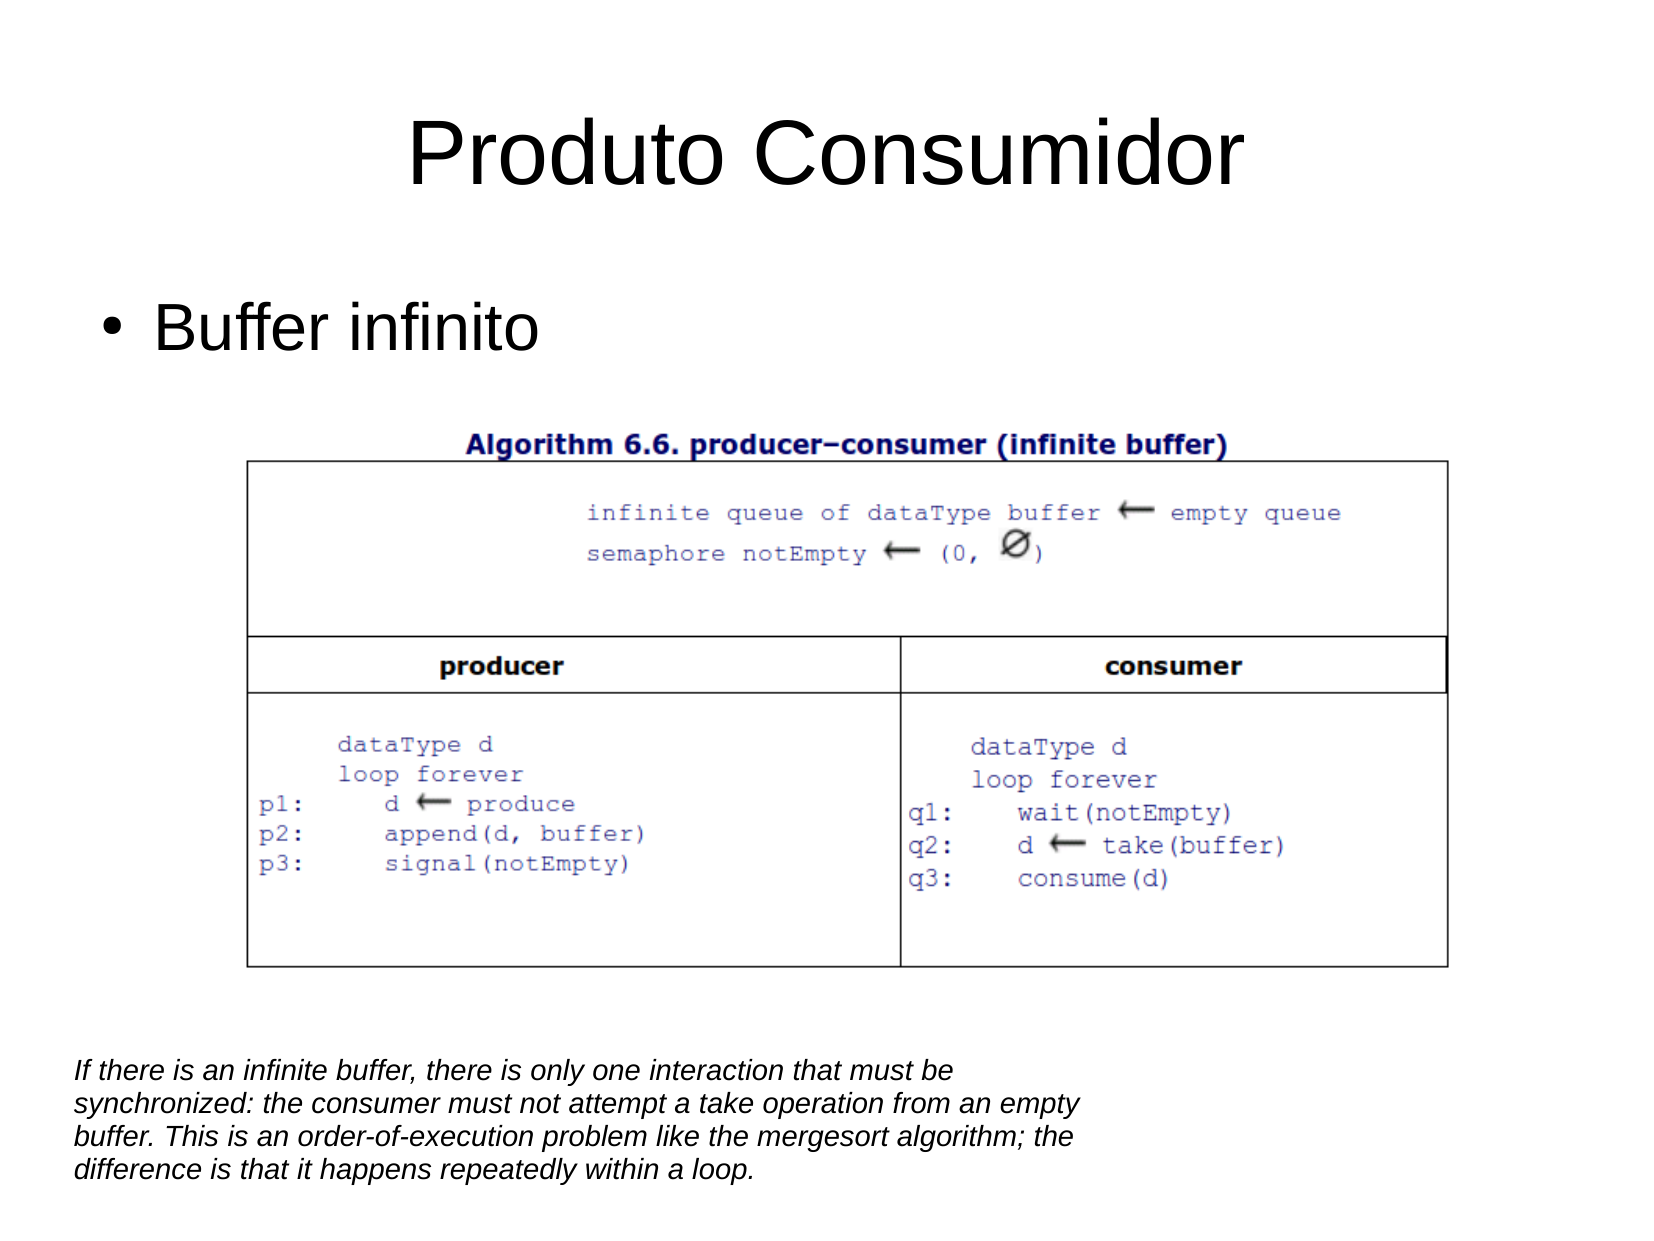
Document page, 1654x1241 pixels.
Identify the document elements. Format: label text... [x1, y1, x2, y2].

text_box If there is an infinite buffer, there is only one interaction that must be synchronized: the consumer must not attempt a take operation from an empty buffer. This is an order-of-execution problem like the mergesort algorithm; the difference is that it happens repeatedly within a loop. [59, 1046, 1136, 1193]
picture [225, 420, 1477, 996]
title Produto Consumidor [82, 49, 1571, 257]
list Buffer infinito [82, 290, 1538, 1010]
